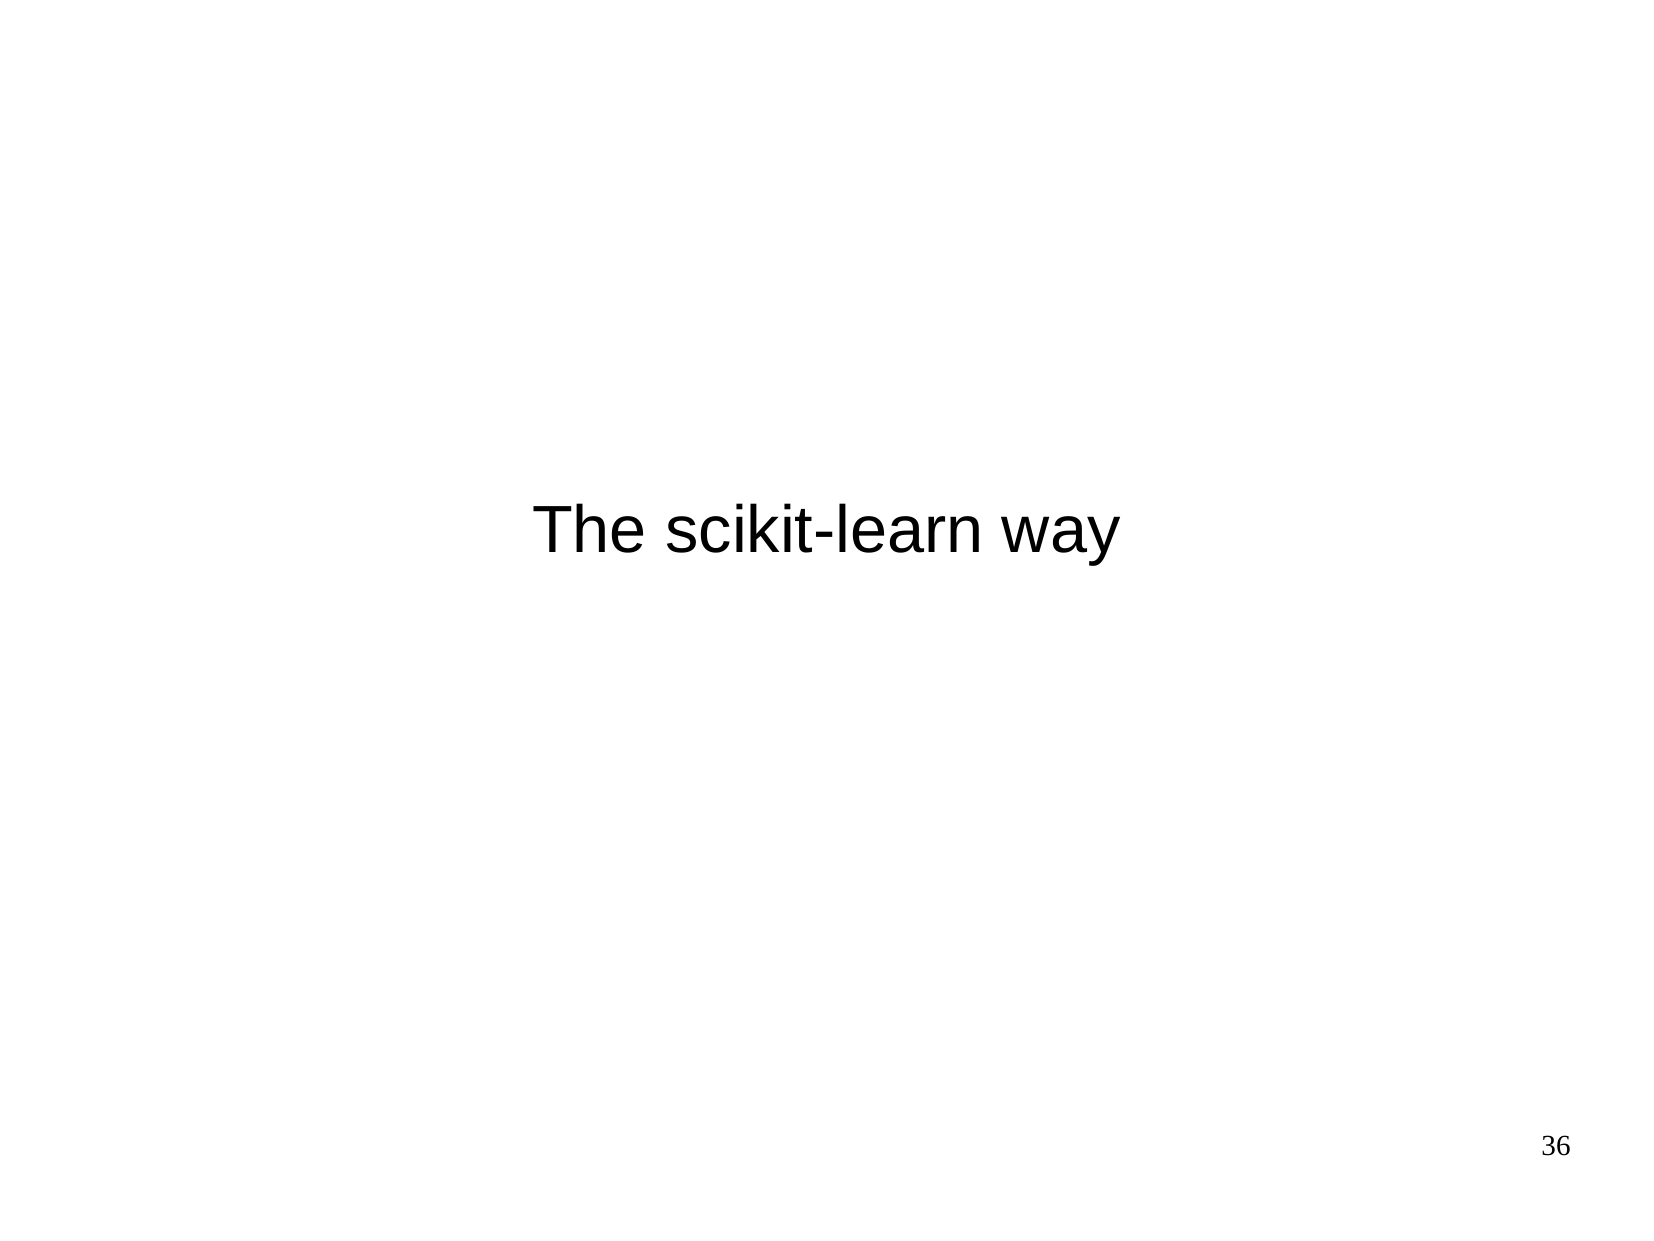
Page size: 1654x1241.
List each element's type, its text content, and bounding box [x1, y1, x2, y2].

subtitle The scikit-learn way [82, 49, 1571, 1010]
